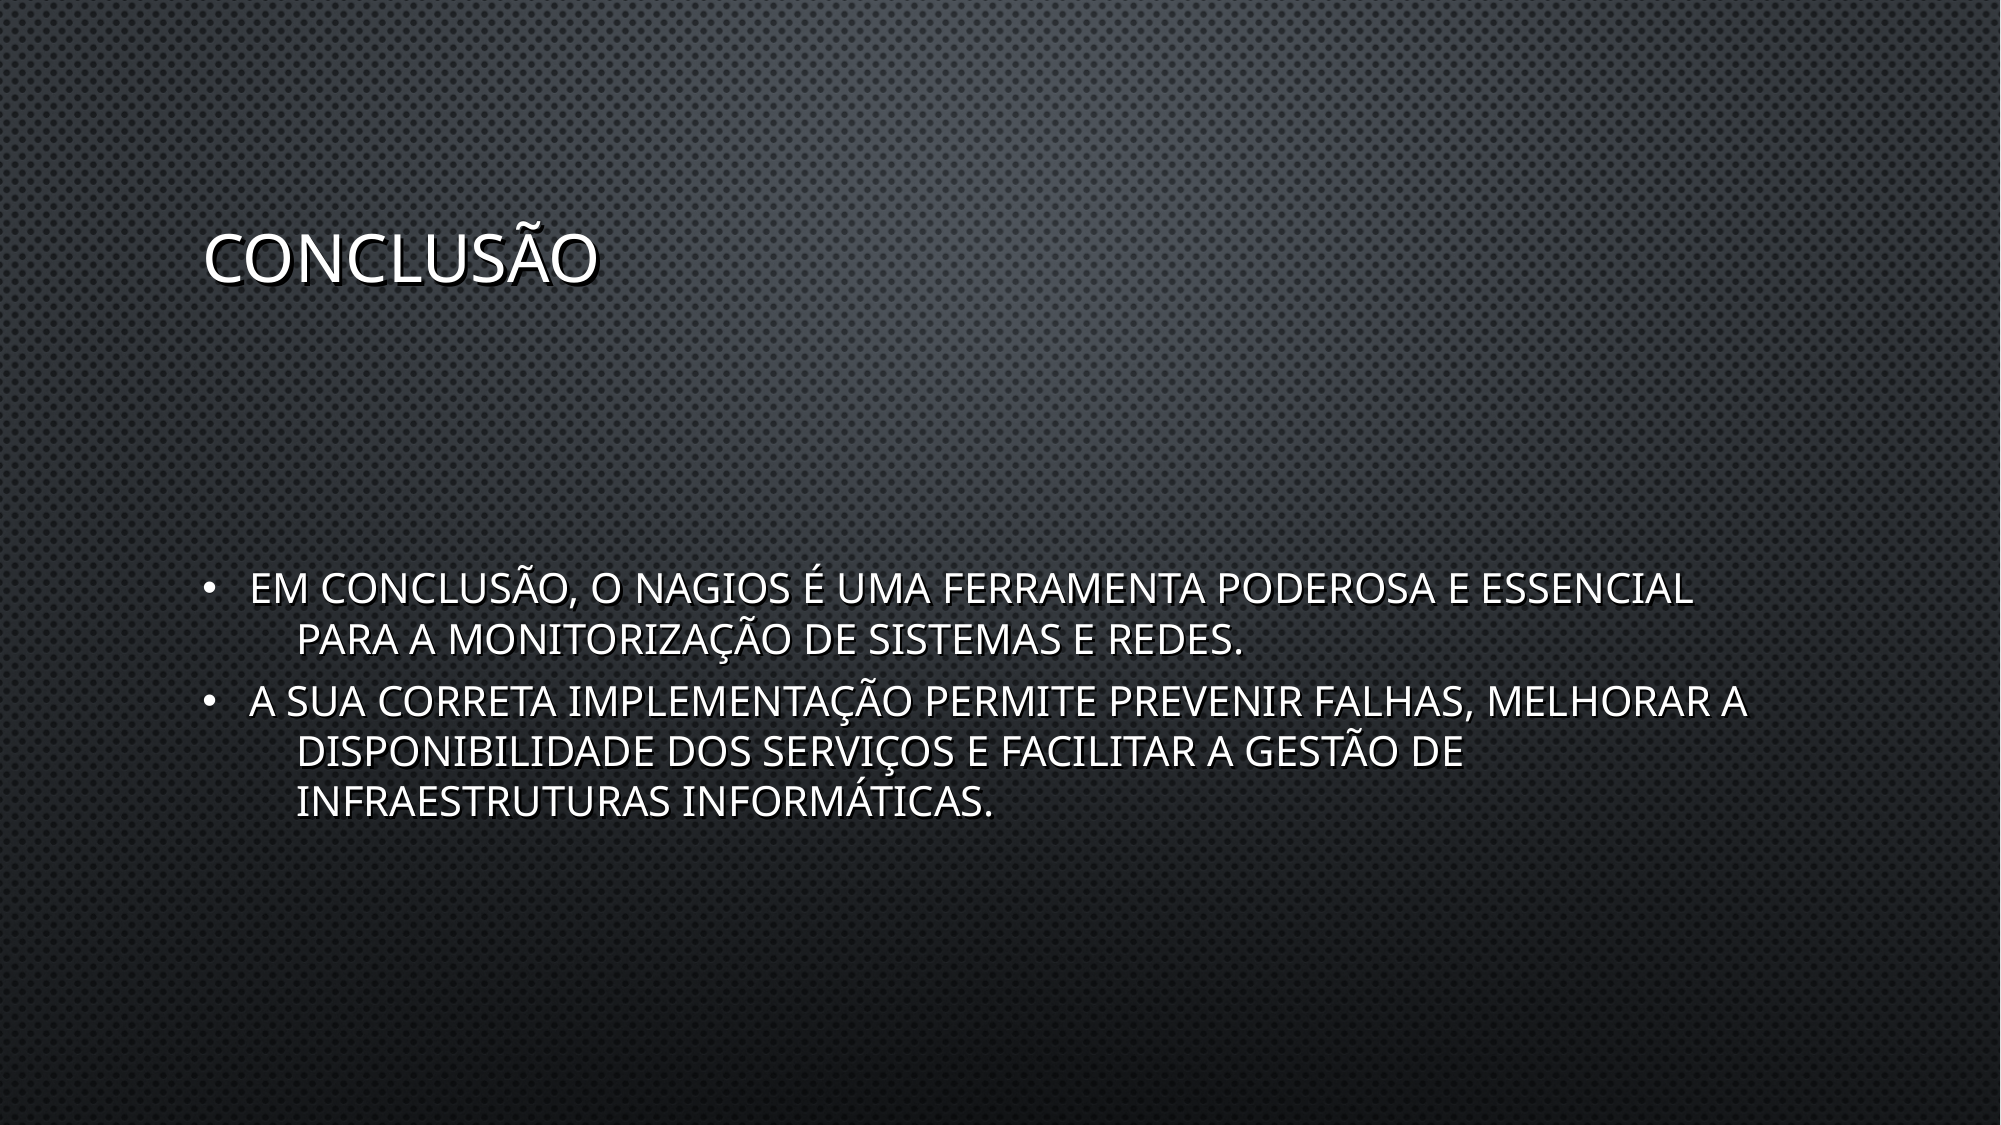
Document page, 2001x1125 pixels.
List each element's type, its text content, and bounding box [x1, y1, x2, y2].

title Conclusão [187, 99, 1813, 413]
list Em conclusão, o Nagios é uma ferramenta poderosa e essencial para a monitorização de sistemas e redes. A sua correta implementação permite prevenir falhas, melhorar a disponibilidade dos serviços e facilitar a gestão de infraestruturas informáticas. [187, 437, 1813, 950]
